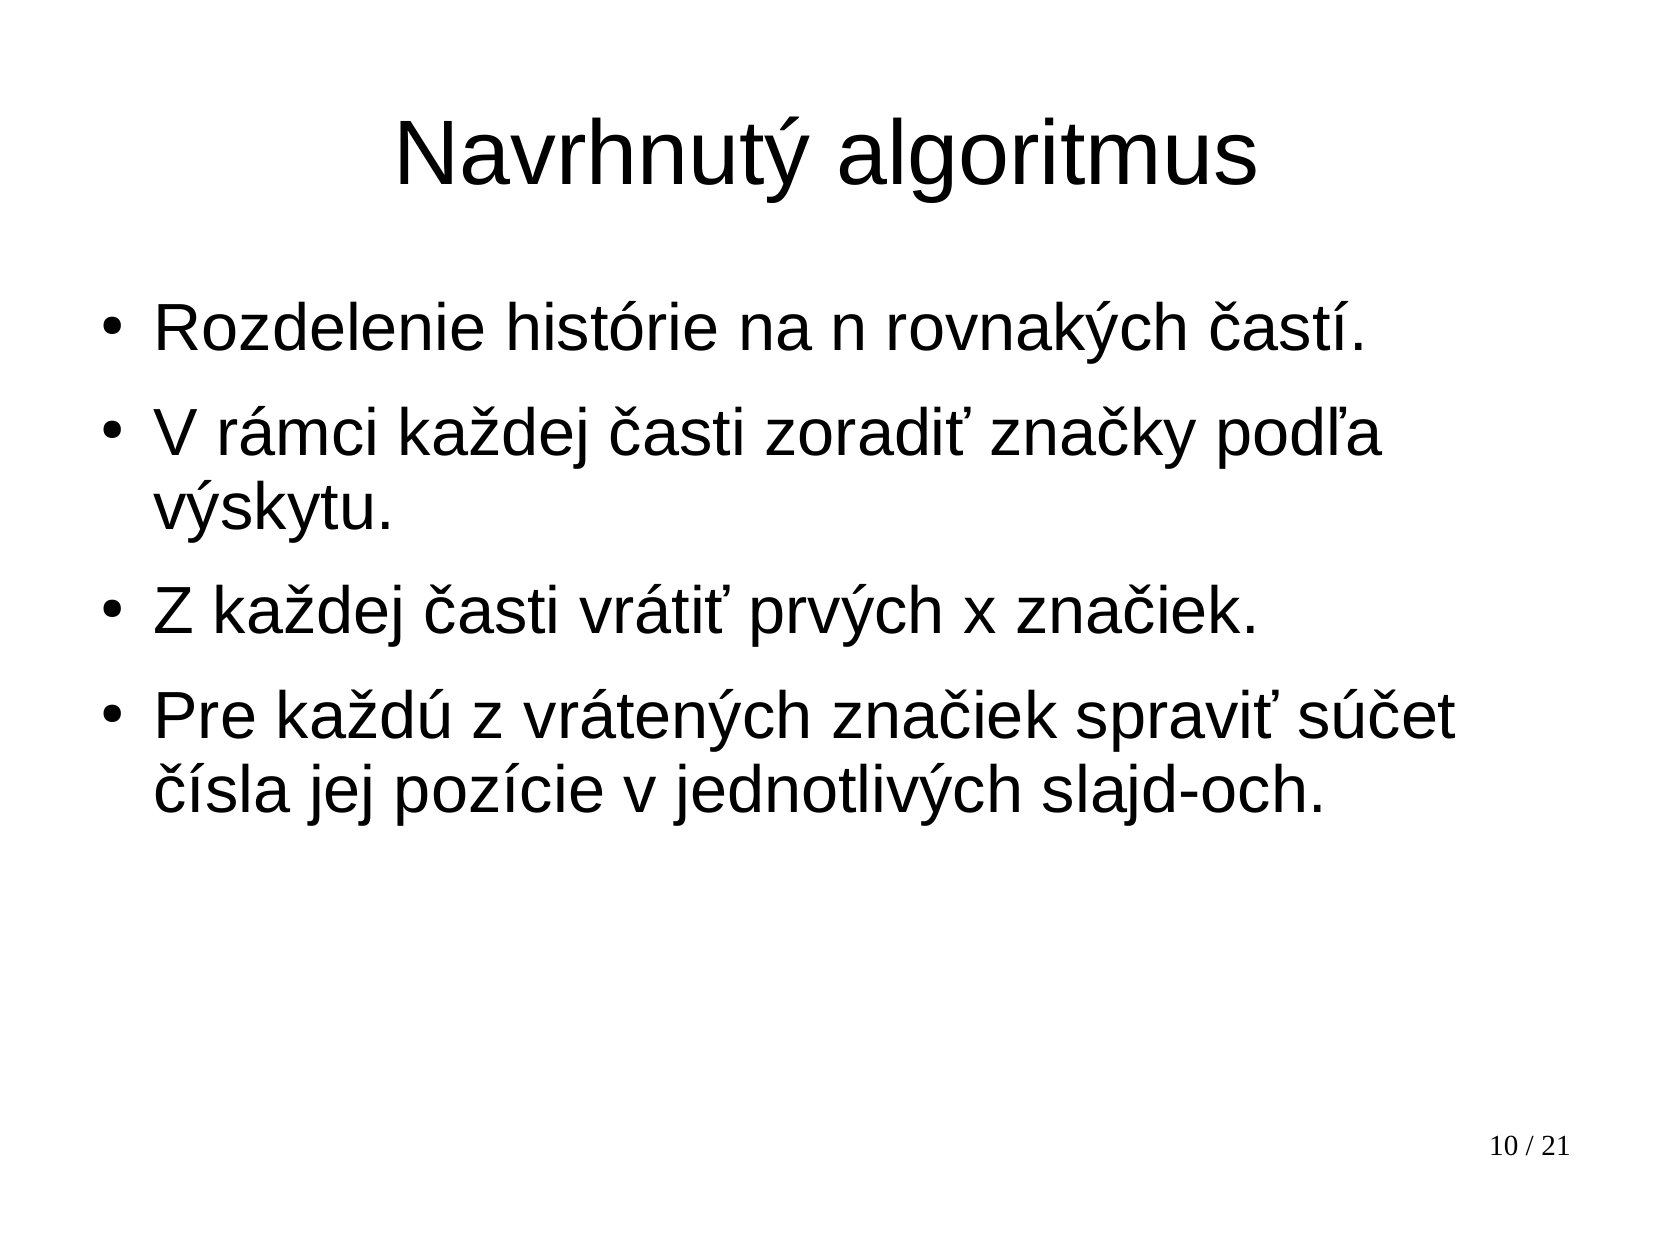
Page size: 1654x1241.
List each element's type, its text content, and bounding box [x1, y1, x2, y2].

list Rozdelenie histórie na n rovnakých častí. V rámci každej časti zoradiť značky podľa výskytu. Z každej časti vrátiť prvých x značiek. Pre každú z vrátených značiek spraviť súčet čísla jej pozície v jednotlivých slajd-och. [82, 290, 1571, 1010]
title Navrhnutý algoritmus [82, 49, 1571, 257]
